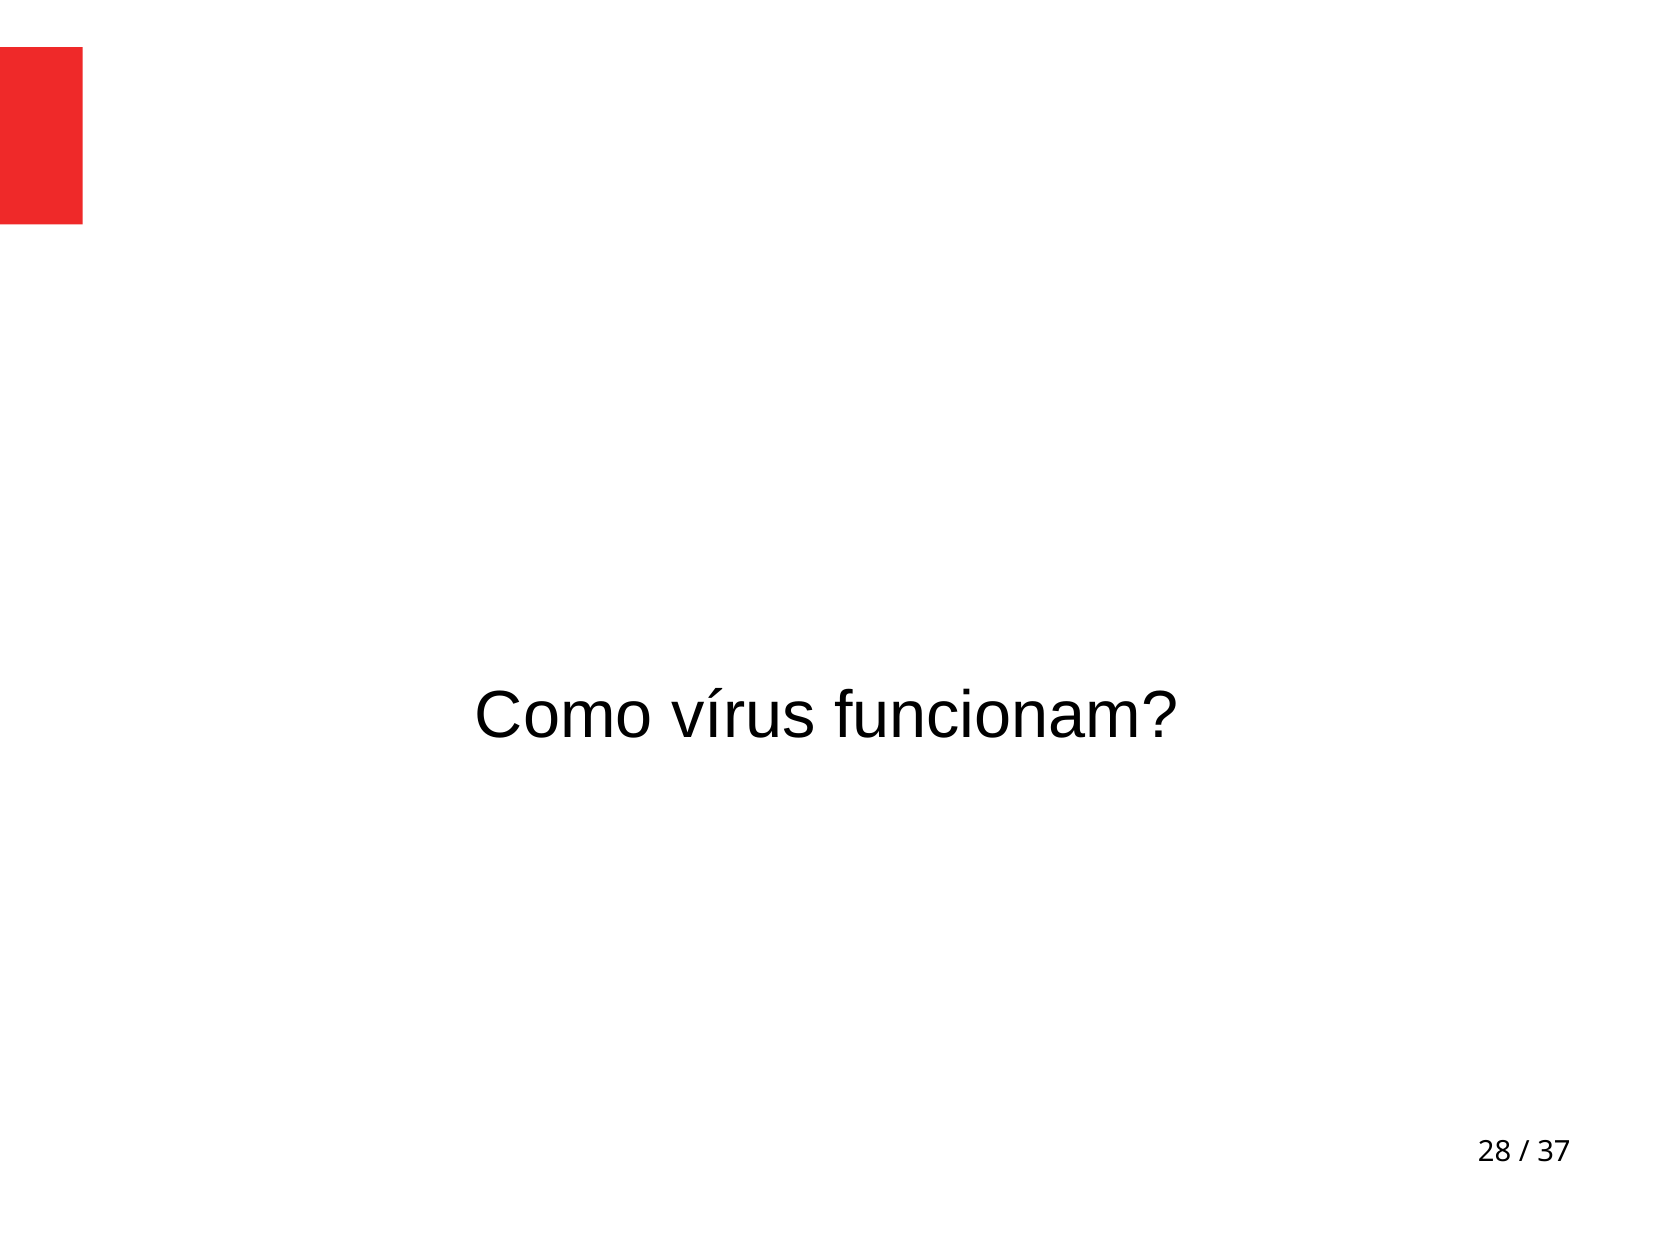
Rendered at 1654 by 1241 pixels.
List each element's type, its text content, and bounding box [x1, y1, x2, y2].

subtitle Como vírus funcionam? [118, 354, 1536, 1074]
